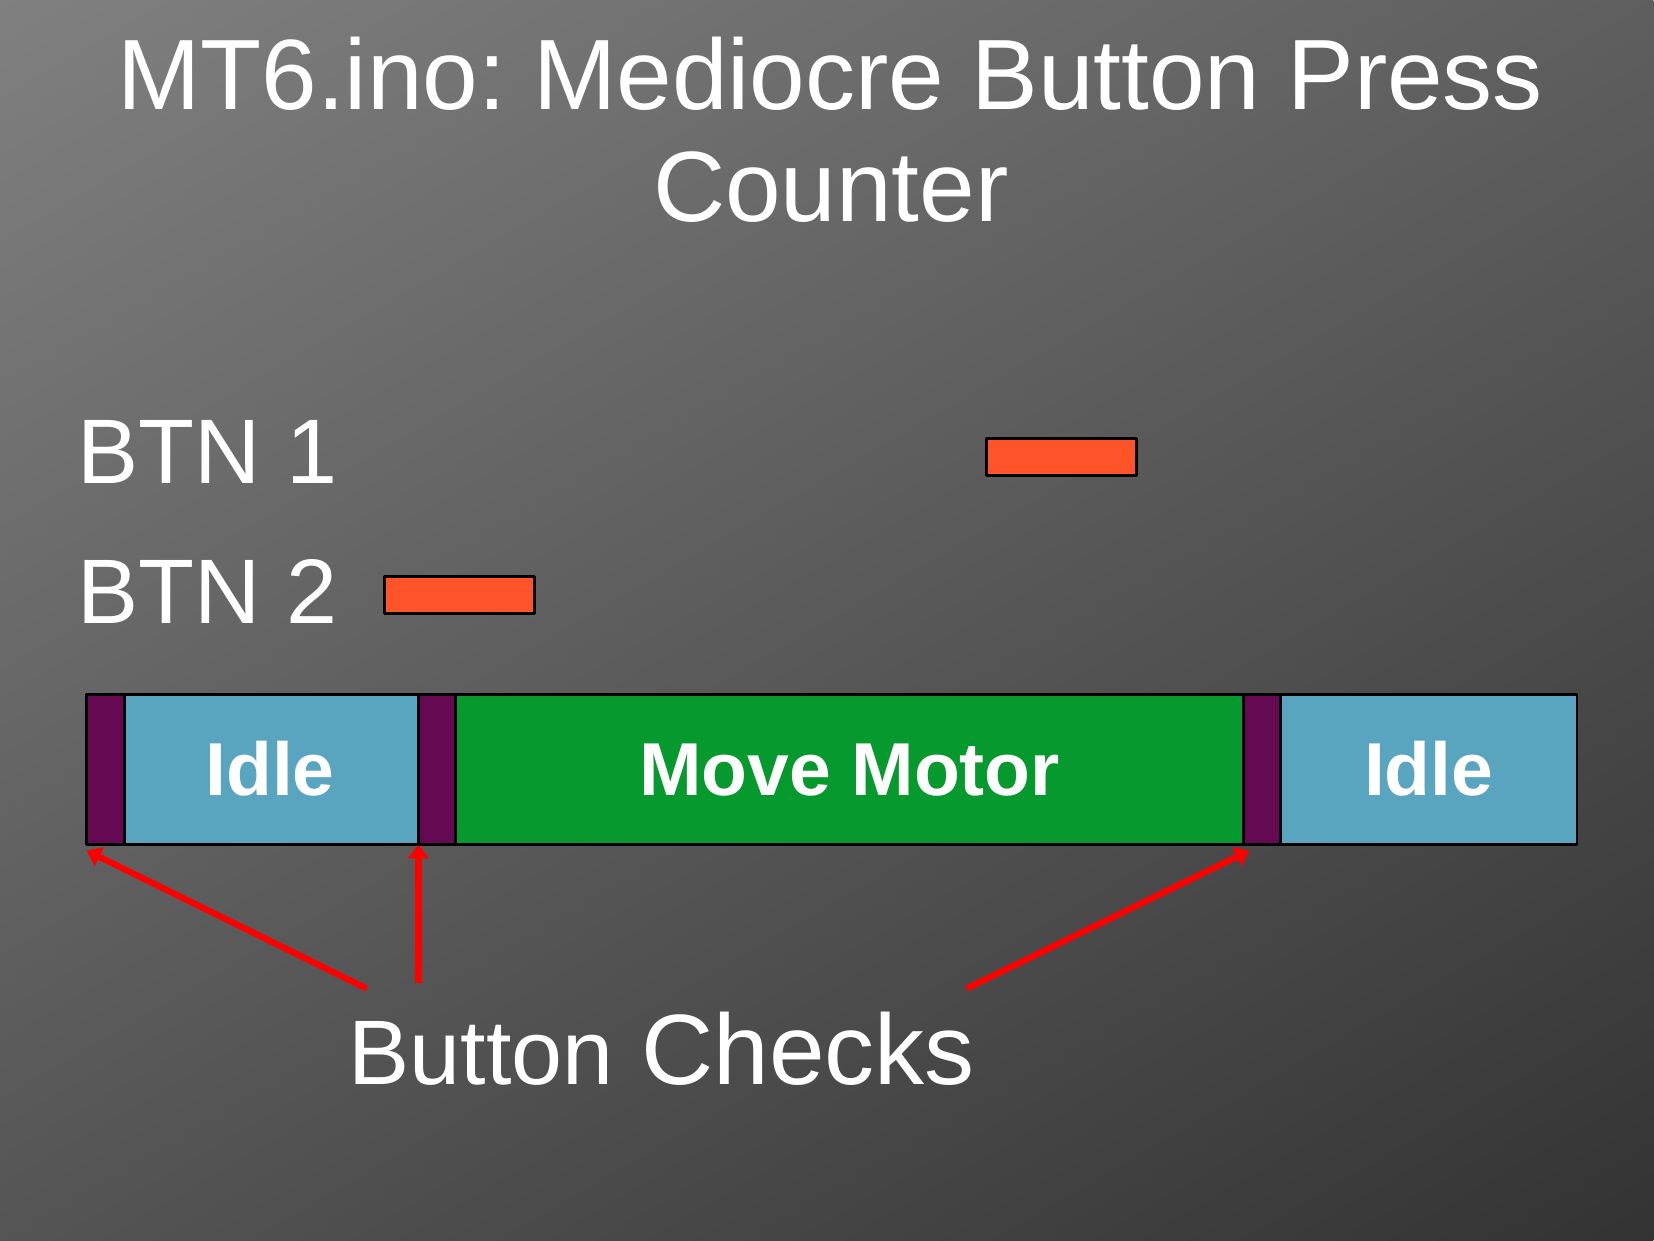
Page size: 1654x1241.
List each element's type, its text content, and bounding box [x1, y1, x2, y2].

title MT6.ino: Mediocre Button Press Counter [86, 19, 1576, 243]
title Button Checks [199, 988, 1125, 1111]
text_box [418, 694, 456, 845]
text_box Idle [125, 694, 418, 845]
text_box Move Motor [456, 694, 1243, 845]
text_box [384, 576, 535, 614]
text_box [986, 438, 1137, 476]
text_box [1243, 694, 1280, 845]
text_box [86, 694, 125, 845]
title BTN 2 [57, 530, 358, 654]
text_box Idle [1280, 694, 1578, 845]
title BTN 1 [57, 390, 358, 514]
